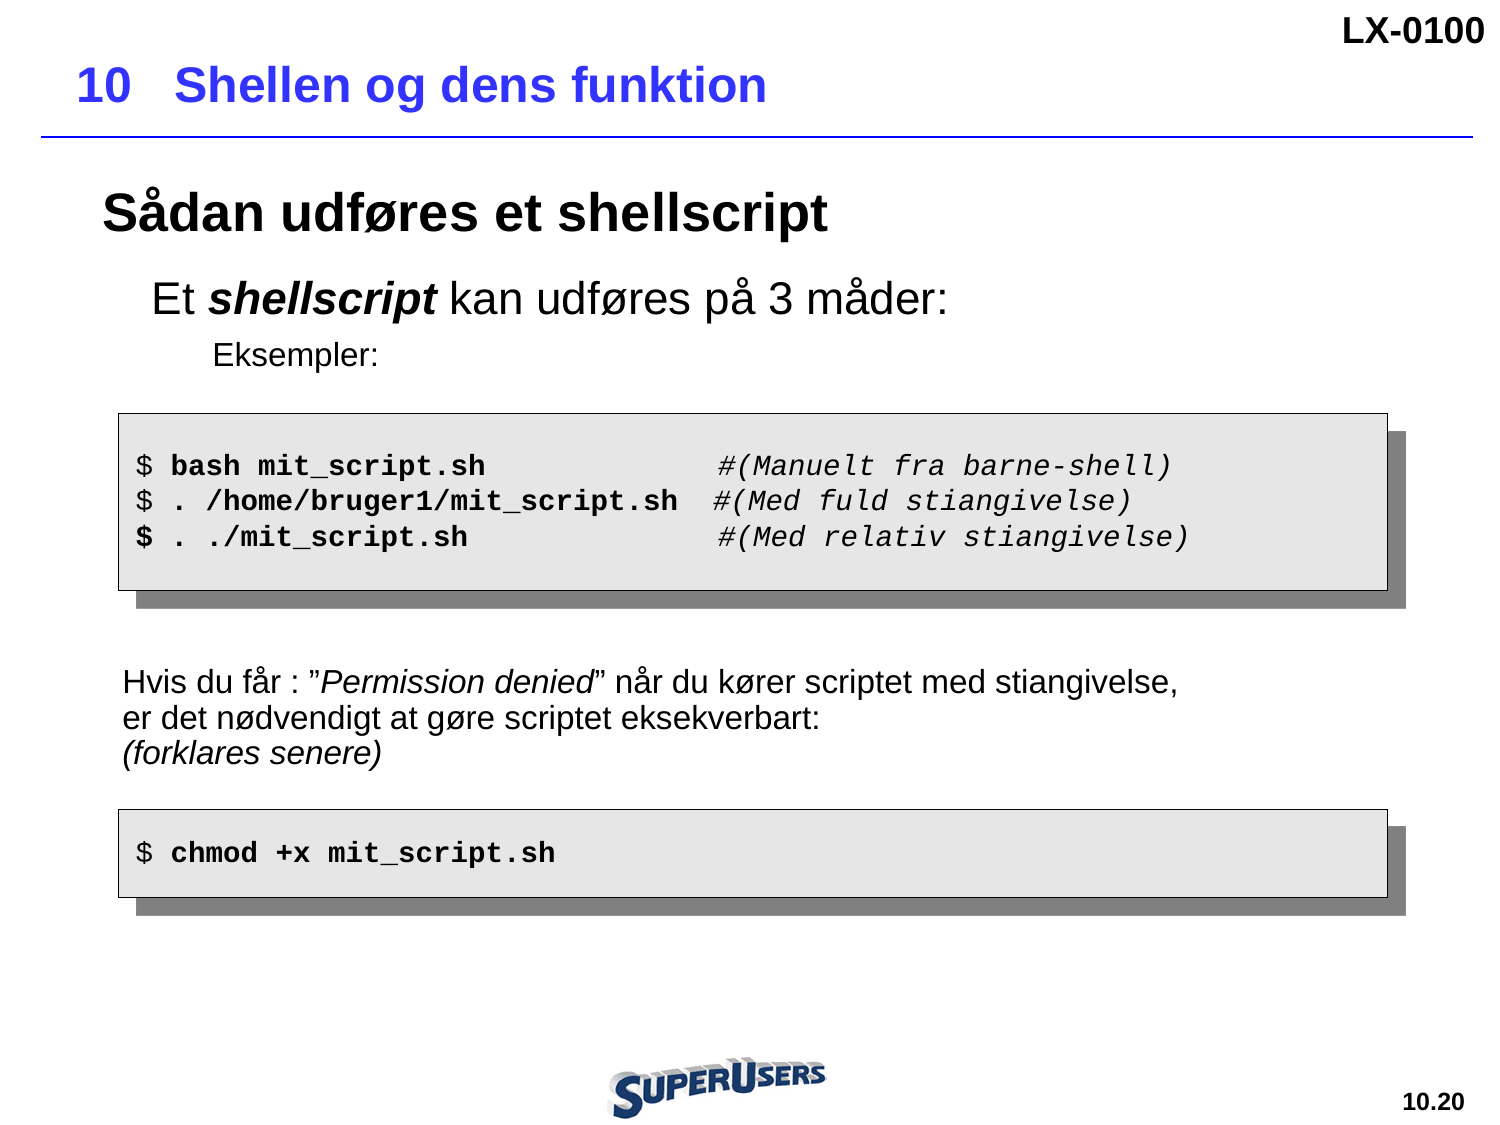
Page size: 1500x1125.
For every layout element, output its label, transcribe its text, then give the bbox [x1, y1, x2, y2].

list Sådan udføres et shellscript [88, 177, 1418, 254]
text_box $ chmod +x mit_script.sh [118, 809, 1388, 898]
text_box $ bash mit_script.sh #(Manuelt fra barne-shell) $ . /home/bruger1/mit_script.sh #(Med fuld stiangivelse) $ . ./mit_script.sh #(Med relativ stiangivelse) [118, 456, 1388, 591]
list Hvis du får : ”Permission denied” når du kører scriptet med stiangivelse, er det nødvendigt at gøre scriptet eksekverbart: (forklares senere) [78, 665, 1388, 859]
title 10 Shellen og dens funktion [76, 39, 1424, 126]
list Et shellscript kan udføres på 3 måder: Eksempler: [108, 275, 1418, 456]
picture [605, 1057, 827, 1122]
